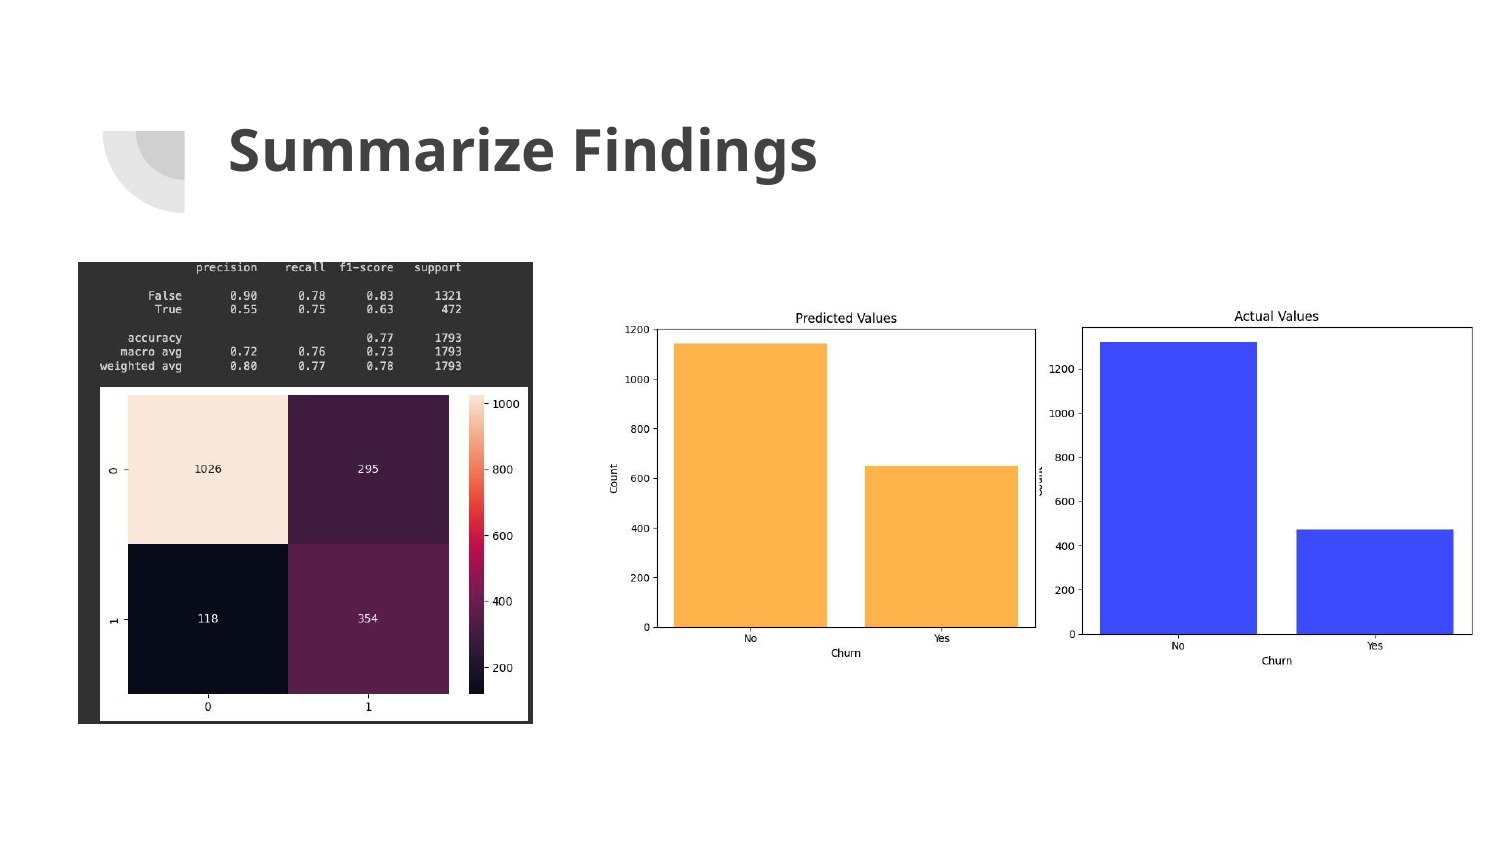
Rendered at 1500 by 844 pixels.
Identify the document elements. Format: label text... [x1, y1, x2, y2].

title Summarize Findings [213, 98, 1368, 263]
picture [602, 304, 1482, 671]
picture [78, 262, 533, 724]
